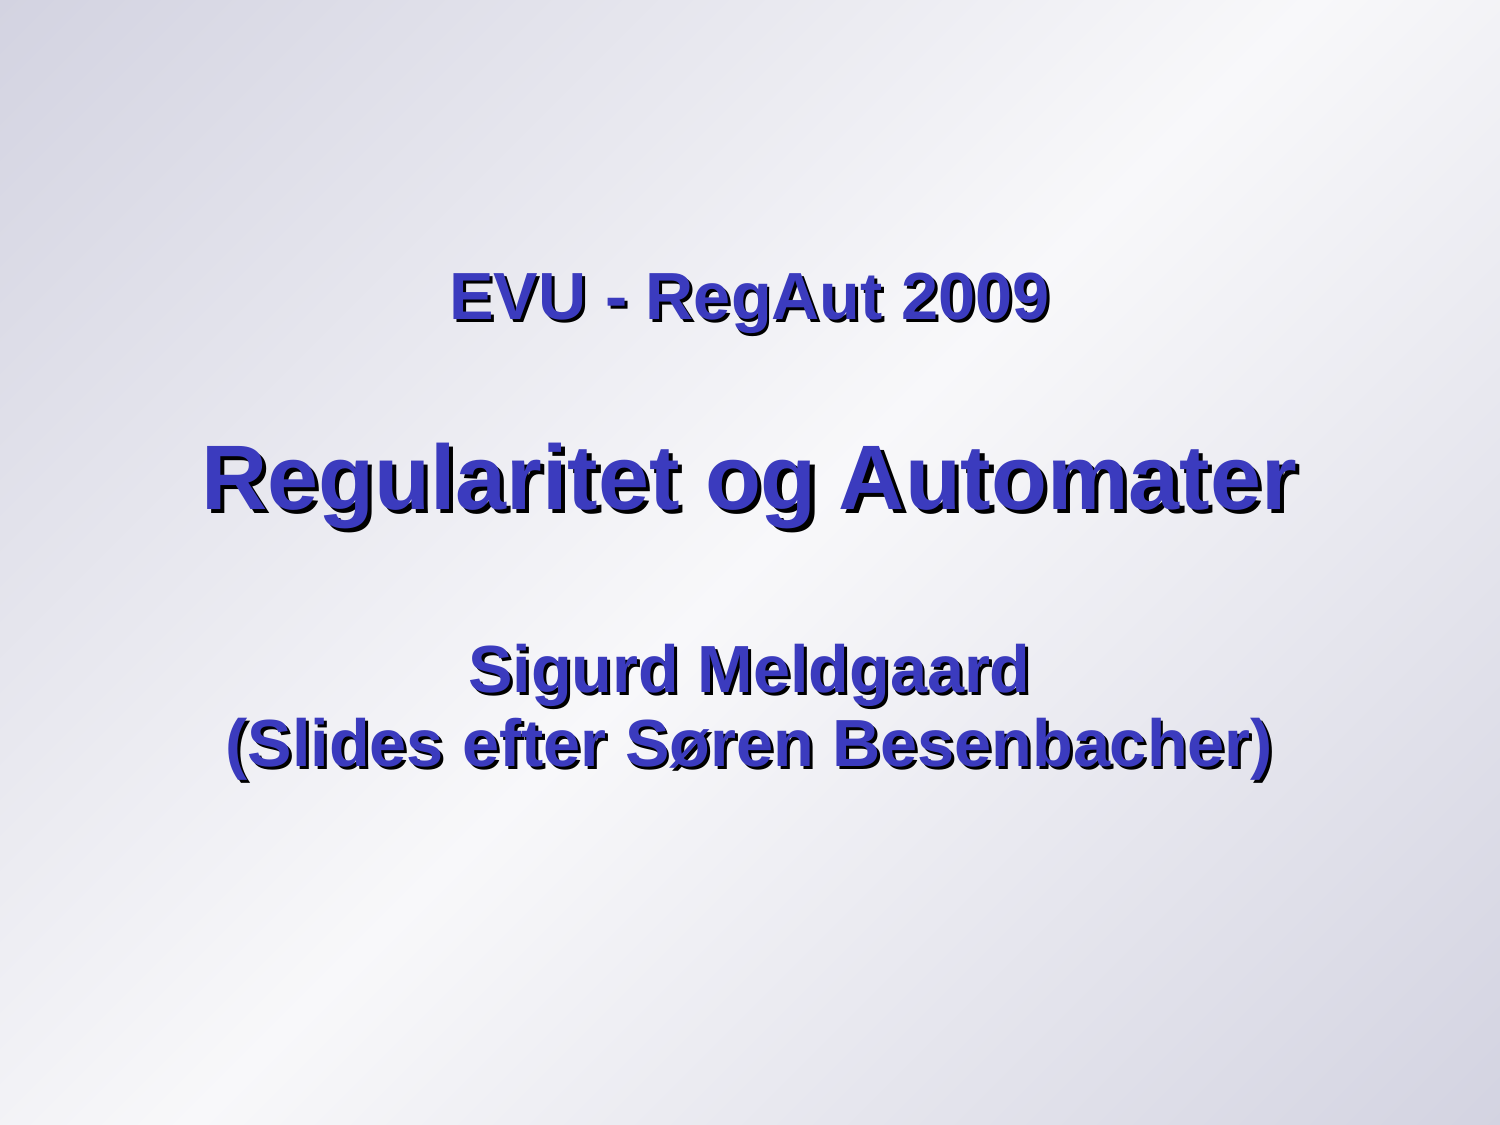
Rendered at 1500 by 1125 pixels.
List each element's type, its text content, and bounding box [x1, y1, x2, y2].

title EVU - RegAut 2009 Regularitet og Automater Sigurd Meldgaard (Slides efter Søren Besenbacher) [112, 232, 1388, 808]
